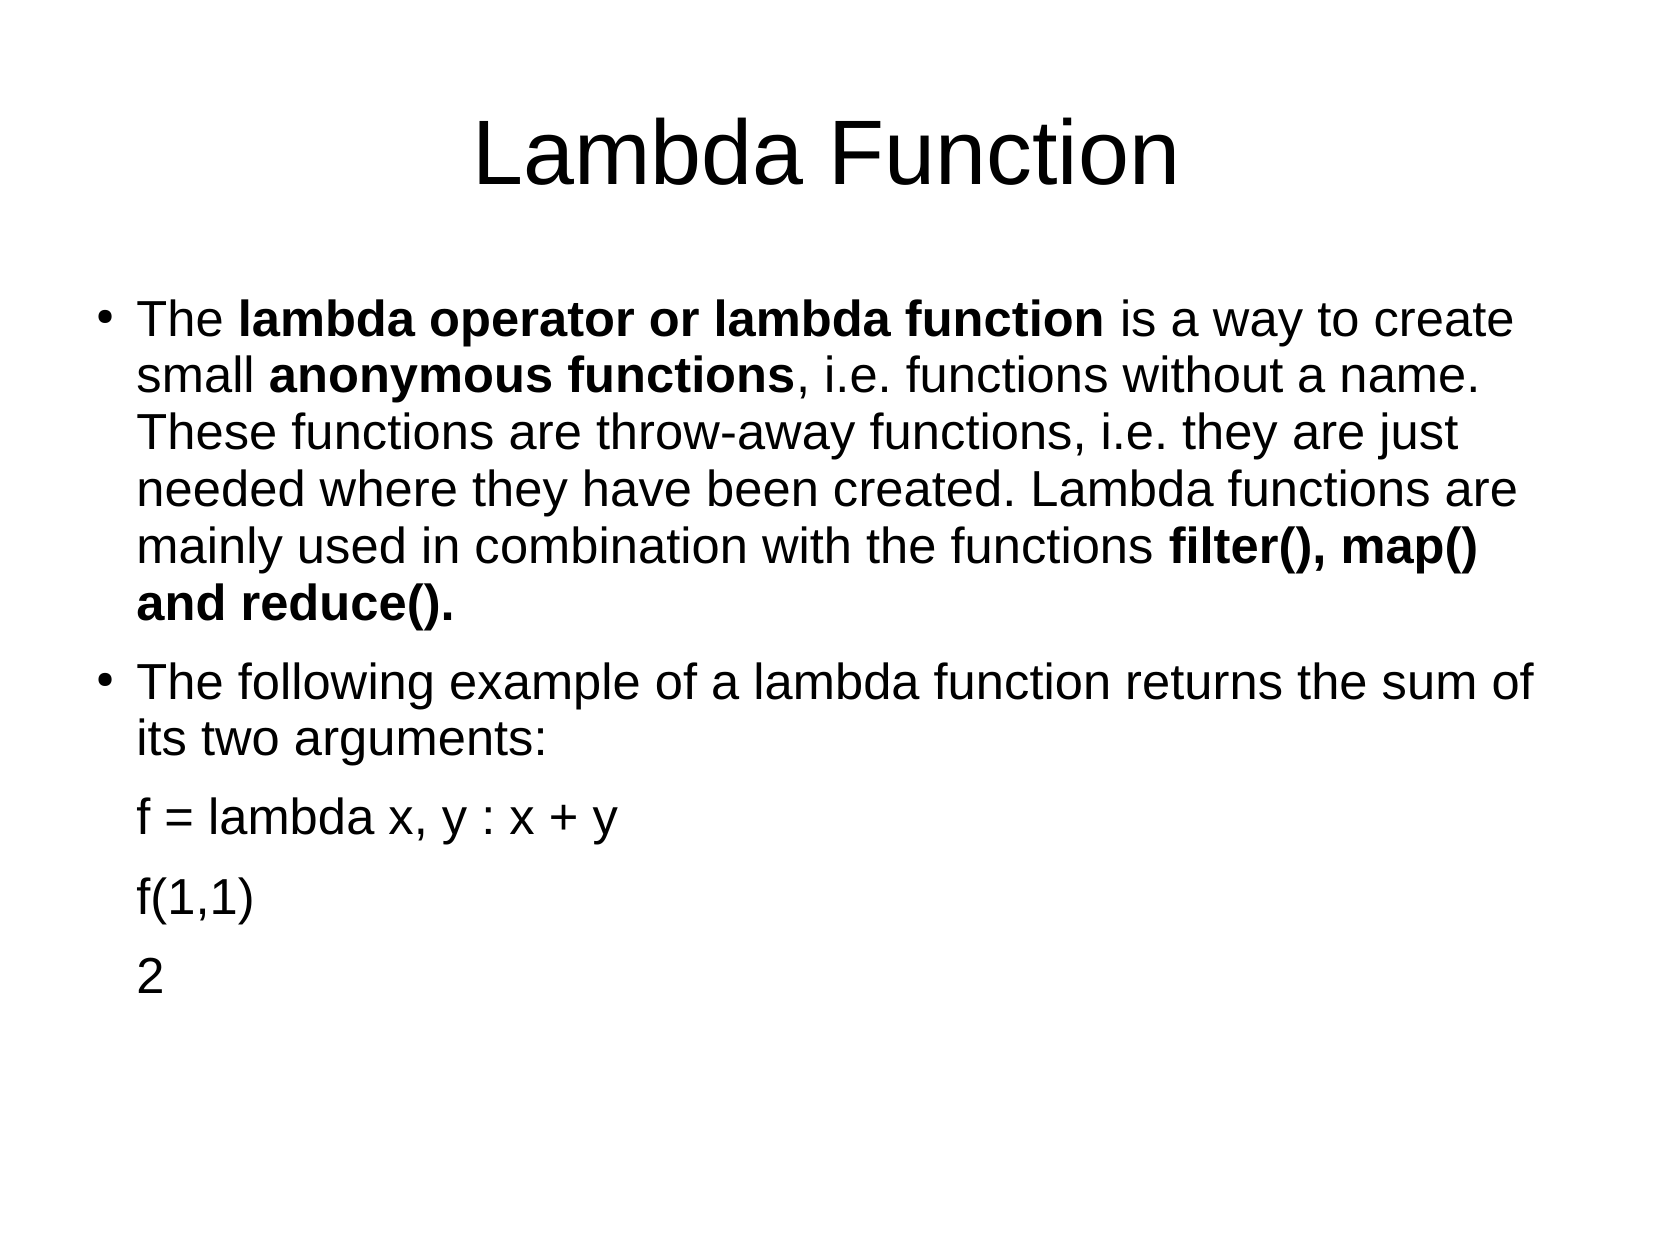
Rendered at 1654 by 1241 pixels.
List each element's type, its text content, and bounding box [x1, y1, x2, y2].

title Lambda Function [82, 49, 1571, 257]
list The lambda operator or lambda function is a way to create small anonymous functions, i.e. functions without a name. These functions are throw-away functions, i.e. they are just needed where they have been created. Lambda functions are mainly used in combination with the functions filter(), map() and reduce(). The following example of a lambda function returns the sum of its two arguments: f = lambda x, y : x + y f(1,1) 2 [82, 290, 1571, 1010]
